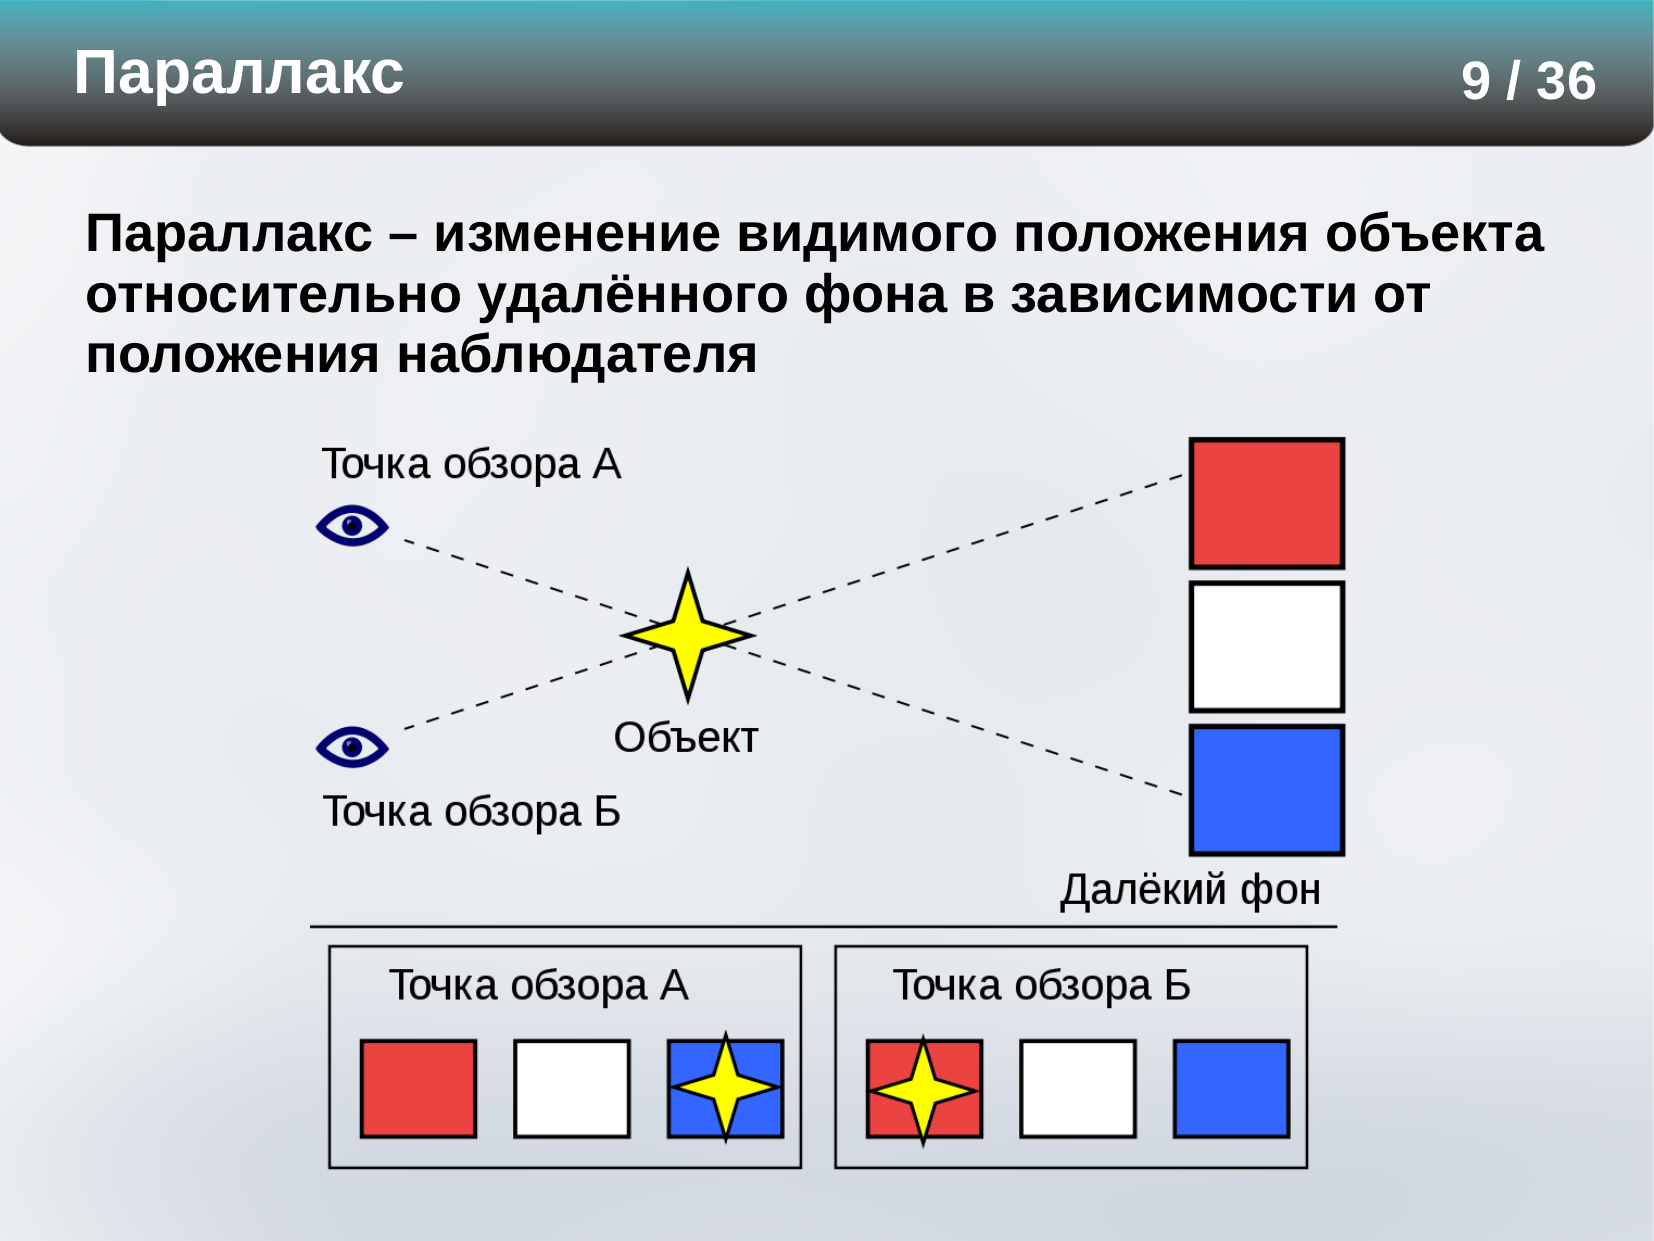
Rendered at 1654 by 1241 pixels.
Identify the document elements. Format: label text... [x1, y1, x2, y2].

text_box Параллакс – изменение видимого положения объекта относительно удалённого фона в зависимости от положения наблюдателя [70, 195, 1625, 392]
picture [0, 0, 1654, 1241]
text_box Параллакс [59, 29, 1359, 115]
text_box 5 / 36 [1446, 42, 1654, 179]
